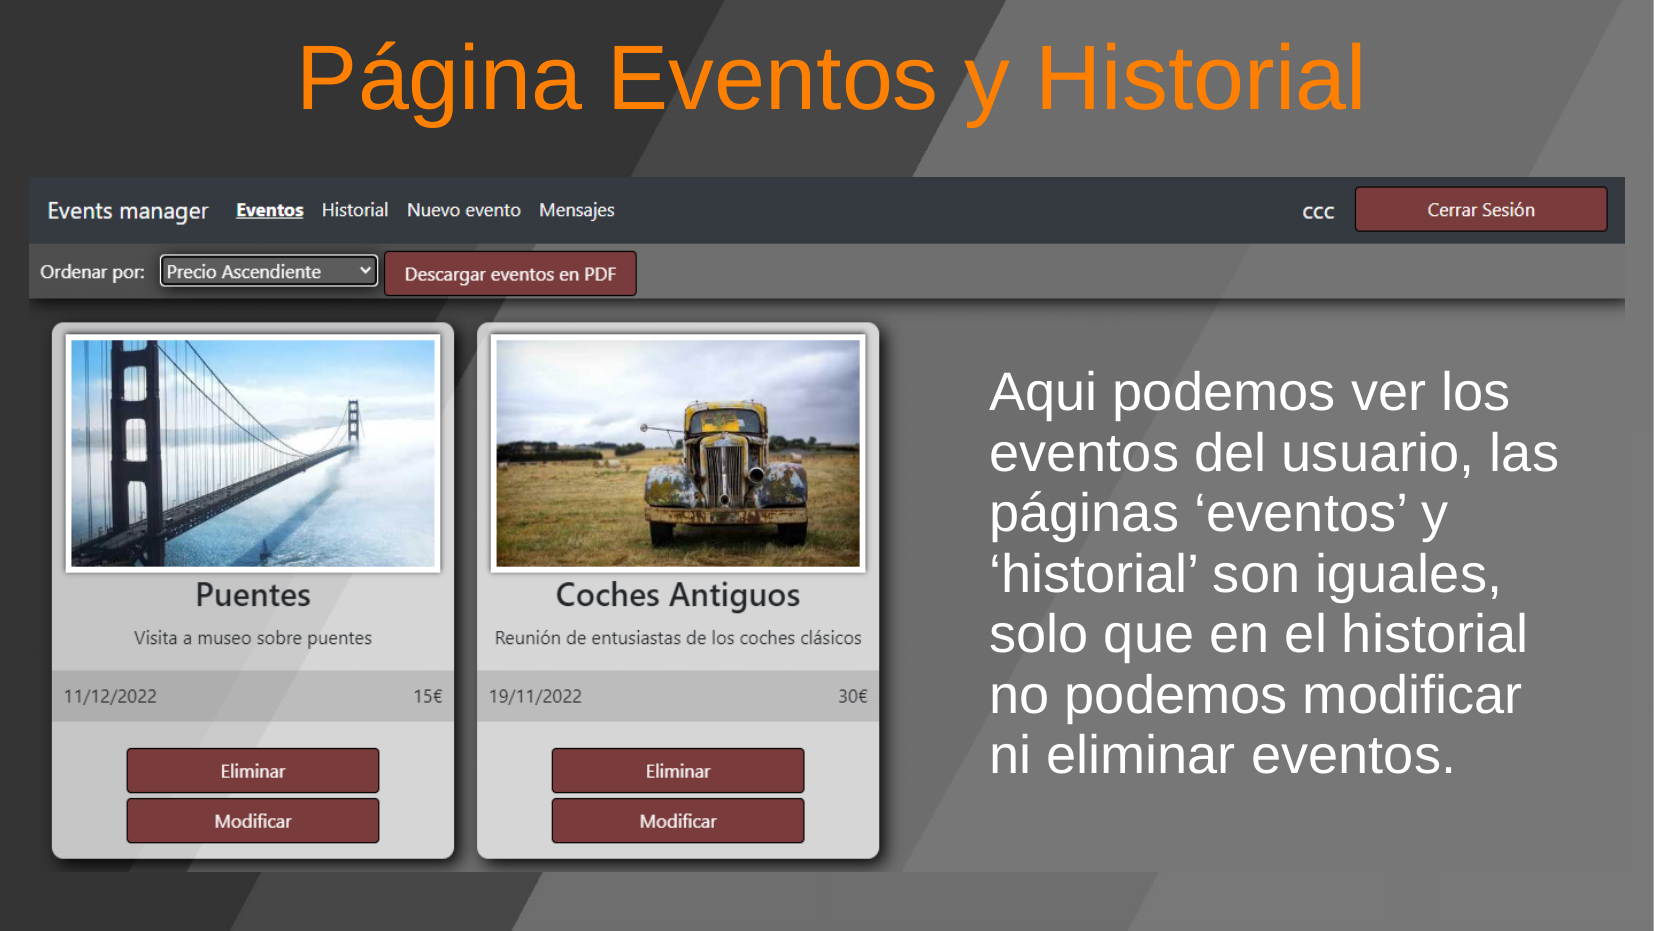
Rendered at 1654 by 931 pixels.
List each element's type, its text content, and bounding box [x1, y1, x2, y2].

text_box Aqui podemos ver los eventos del usuario, las páginas ‘eventos’ y ‘historial’ son iguales, solo que en el historial no podemos modificar ni eliminar eventos. [974, 354, 1595, 931]
title Página Eventos y Historial [88, 0, 1577, 156]
picture [0, 0, 1654, 931]
